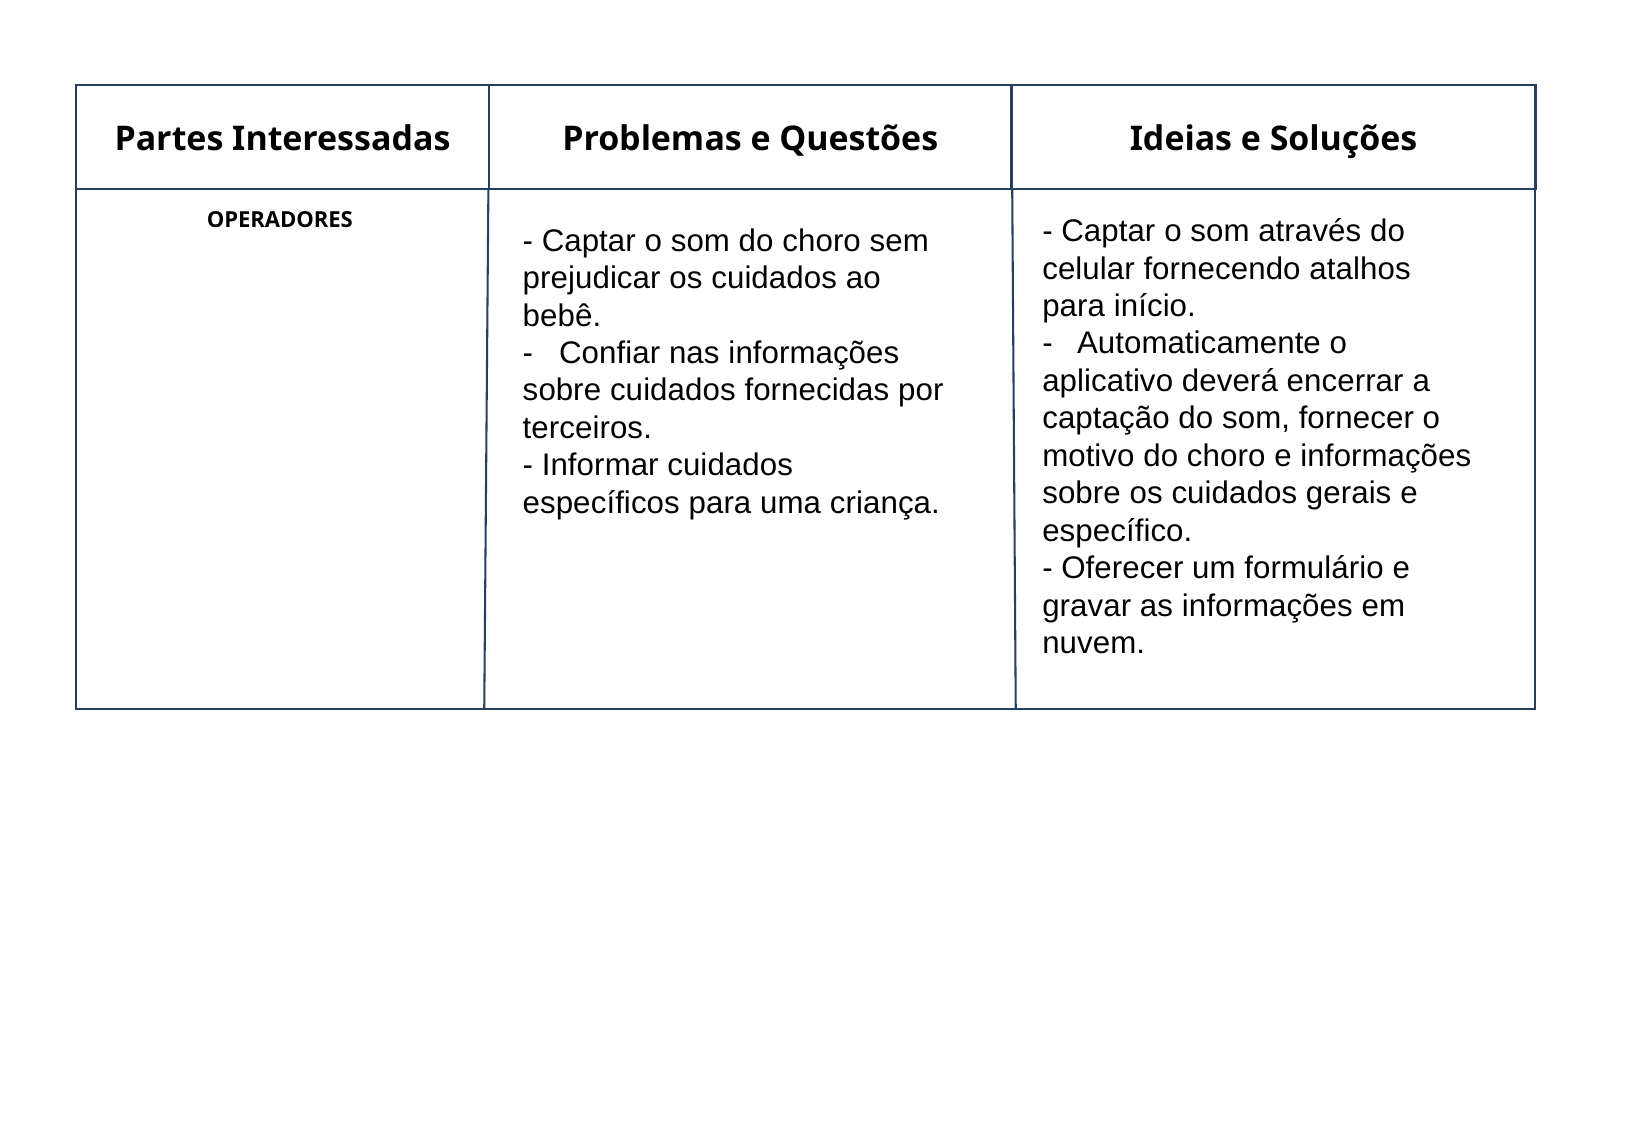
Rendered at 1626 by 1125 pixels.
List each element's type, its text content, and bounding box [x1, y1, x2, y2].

text_box - Captar o som do choro sem prejudicar os cuidados ao bebê. - Confiar nas informações sobre cuidados fornecidas por terceiros. - Informar cuidados específicos para uma criança. [507, 212, 969, 270]
text_box OPERADORES [117, 203, 442, 233]
text_box Ideias e Soluções [1011, 84, 1536, 190]
text_box Problemas e Questões [489, 84, 1011, 190]
text_box - Captar o som através do celular fornecendo atalhos para início. - Automaticamente o aplicativo deverá encerrar a captação do som, fornecer o motivo do choro e informações sobre os cuidados gerais e específico. - Oferecer um formulário e gravar as informações em nuvem. [1027, 203, 1489, 260]
text_box Partes Interessadas [76, 84, 489, 190]
